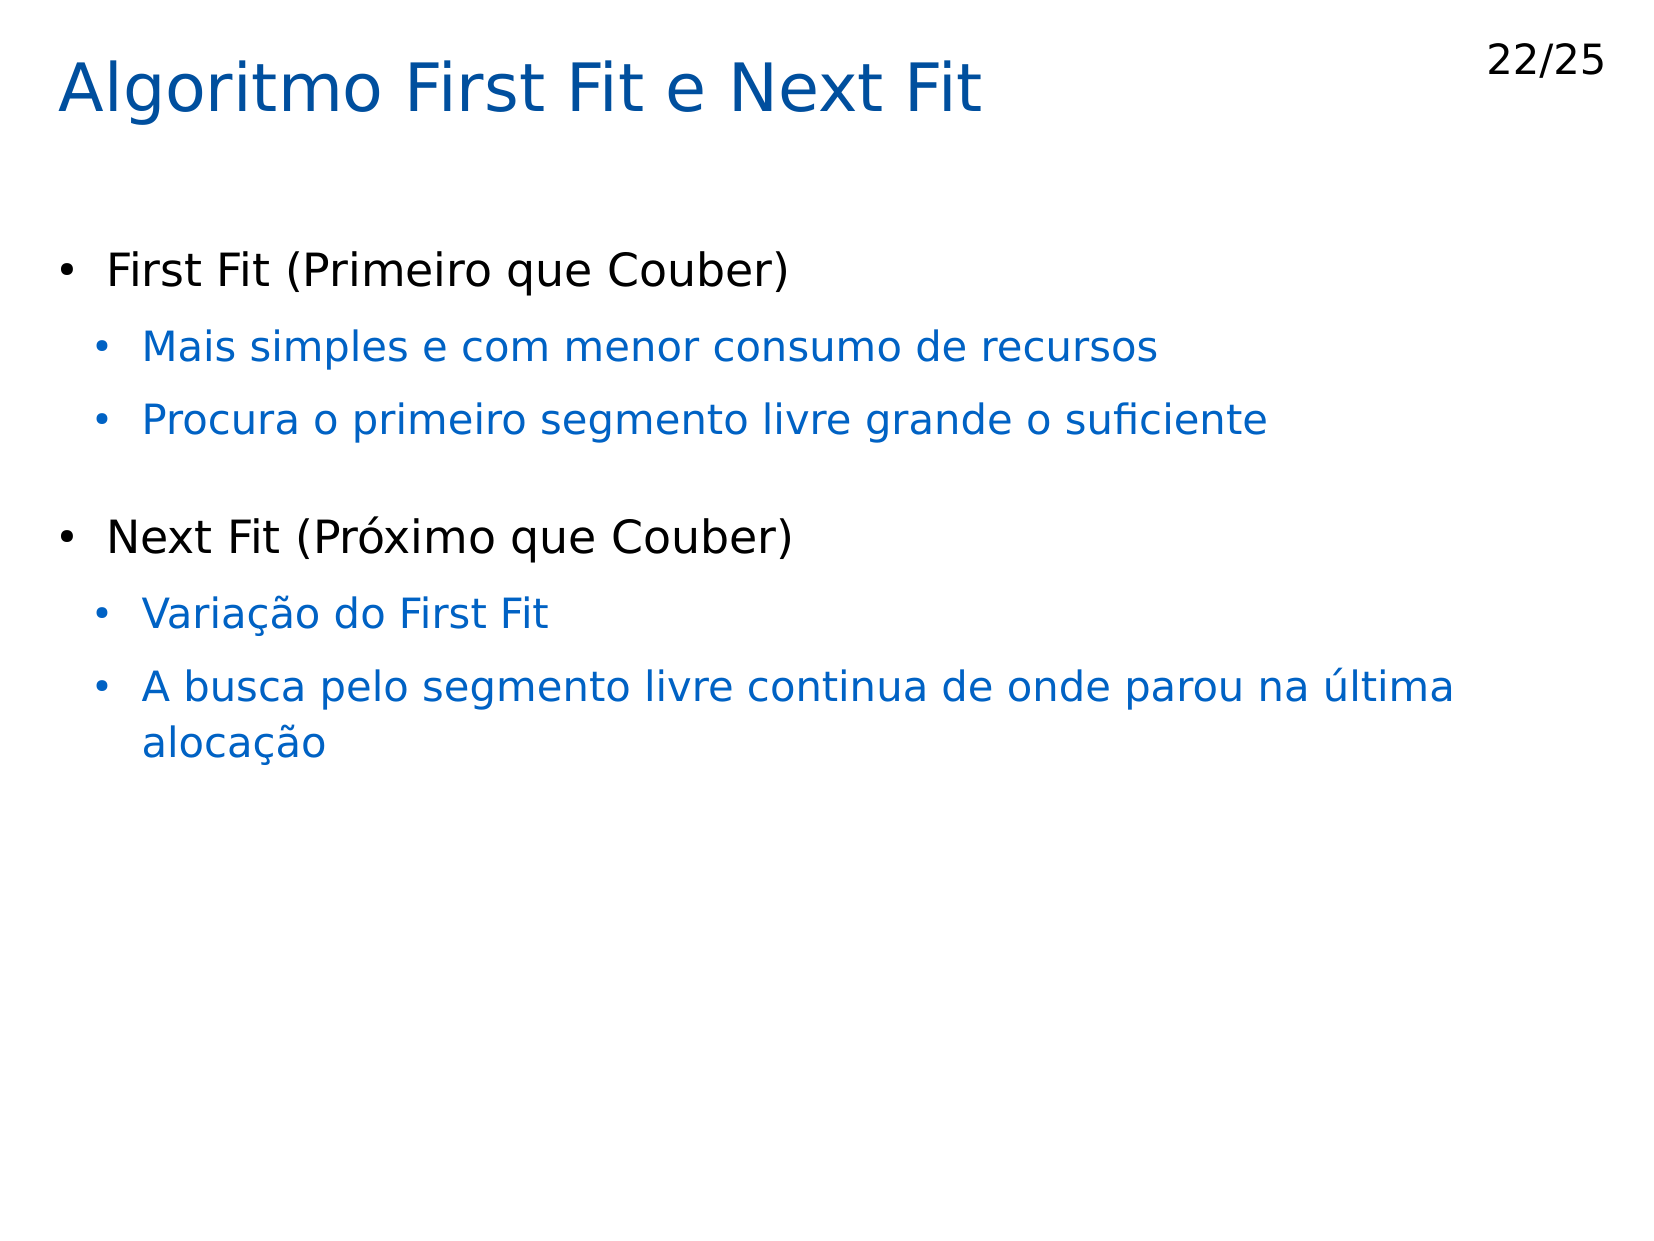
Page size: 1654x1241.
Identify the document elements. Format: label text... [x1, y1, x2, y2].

title Algoritmo First Fit e Next Fit [59, 29, 1506, 148]
list First Fit (Primeiro que Couber) Mais simples e com menor consumo de recursos Procura o primeiro segmento livre grande o suficiente Next Fit (Próximo que Couber) Variação do First Fit A busca pelo segmento livre continua de onde parou na última alocação [59, 236, 1595, 1211]
